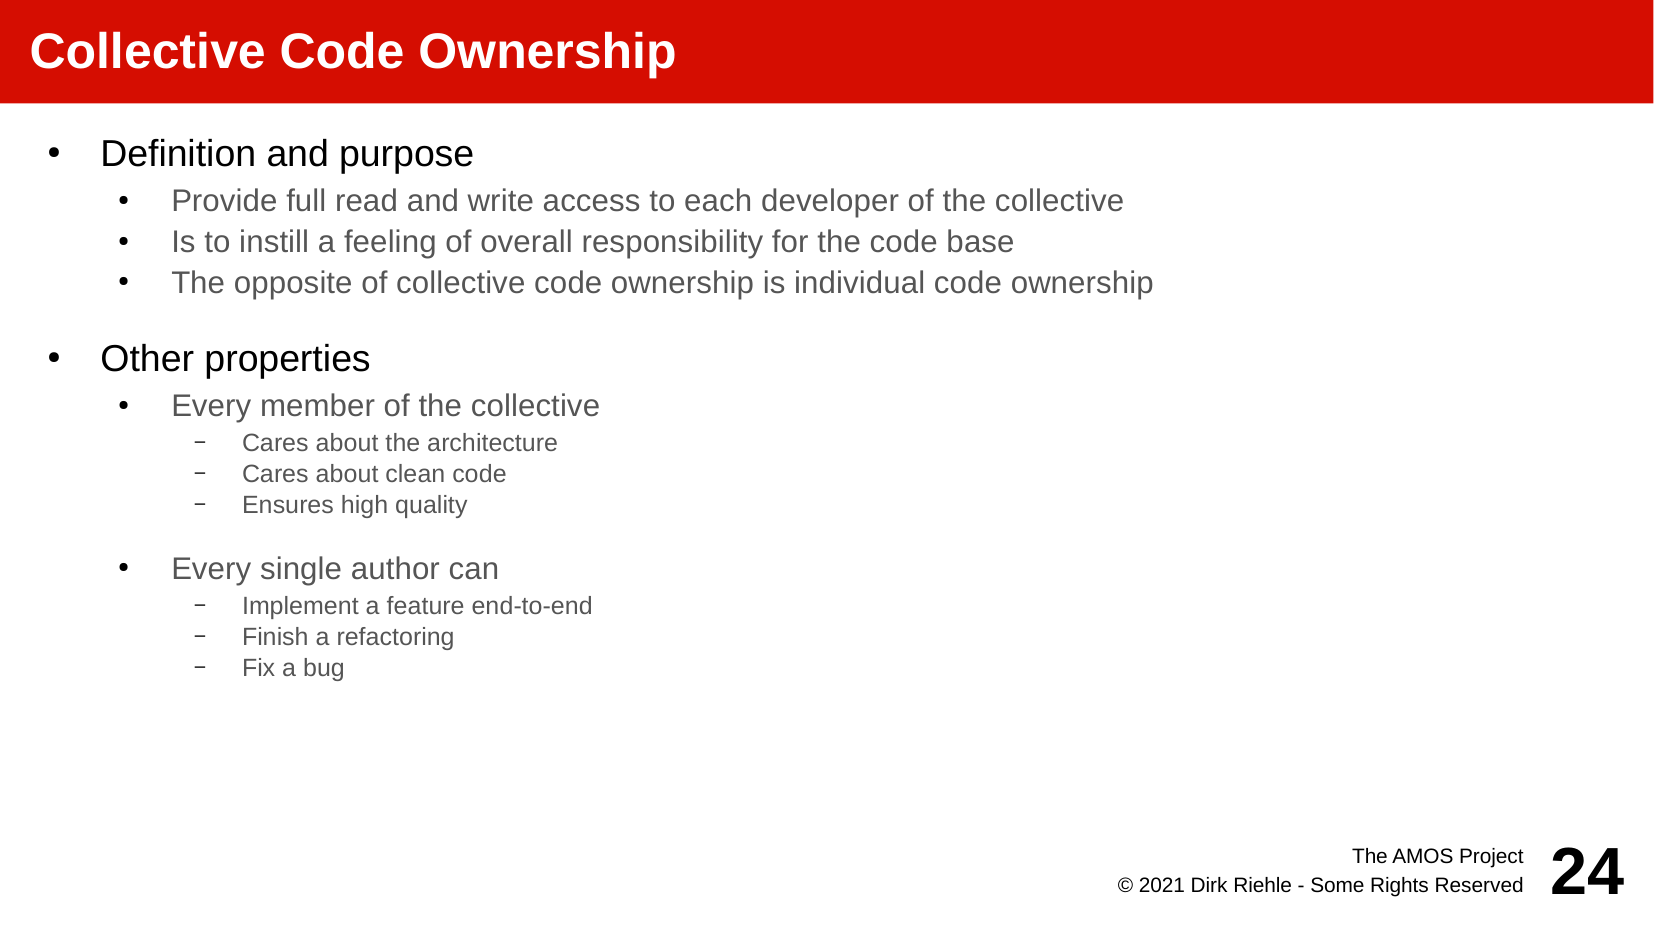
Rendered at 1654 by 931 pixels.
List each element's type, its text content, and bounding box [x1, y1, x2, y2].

title Collective Code Ownership [0, 0, 1654, 104]
list Definition and purpose Provide full read and write access to each developer of the collective Is to instill a feeling of overall responsibility for the code base The opposite of collective code ownership is individual code ownership Other properties Every member of the collective Cares about the architecture Cares about clean code Ensures high quality Every single author can Implement a feature end-to-end Finish a refactoring Fix a bug [29, 132, 1625, 813]
